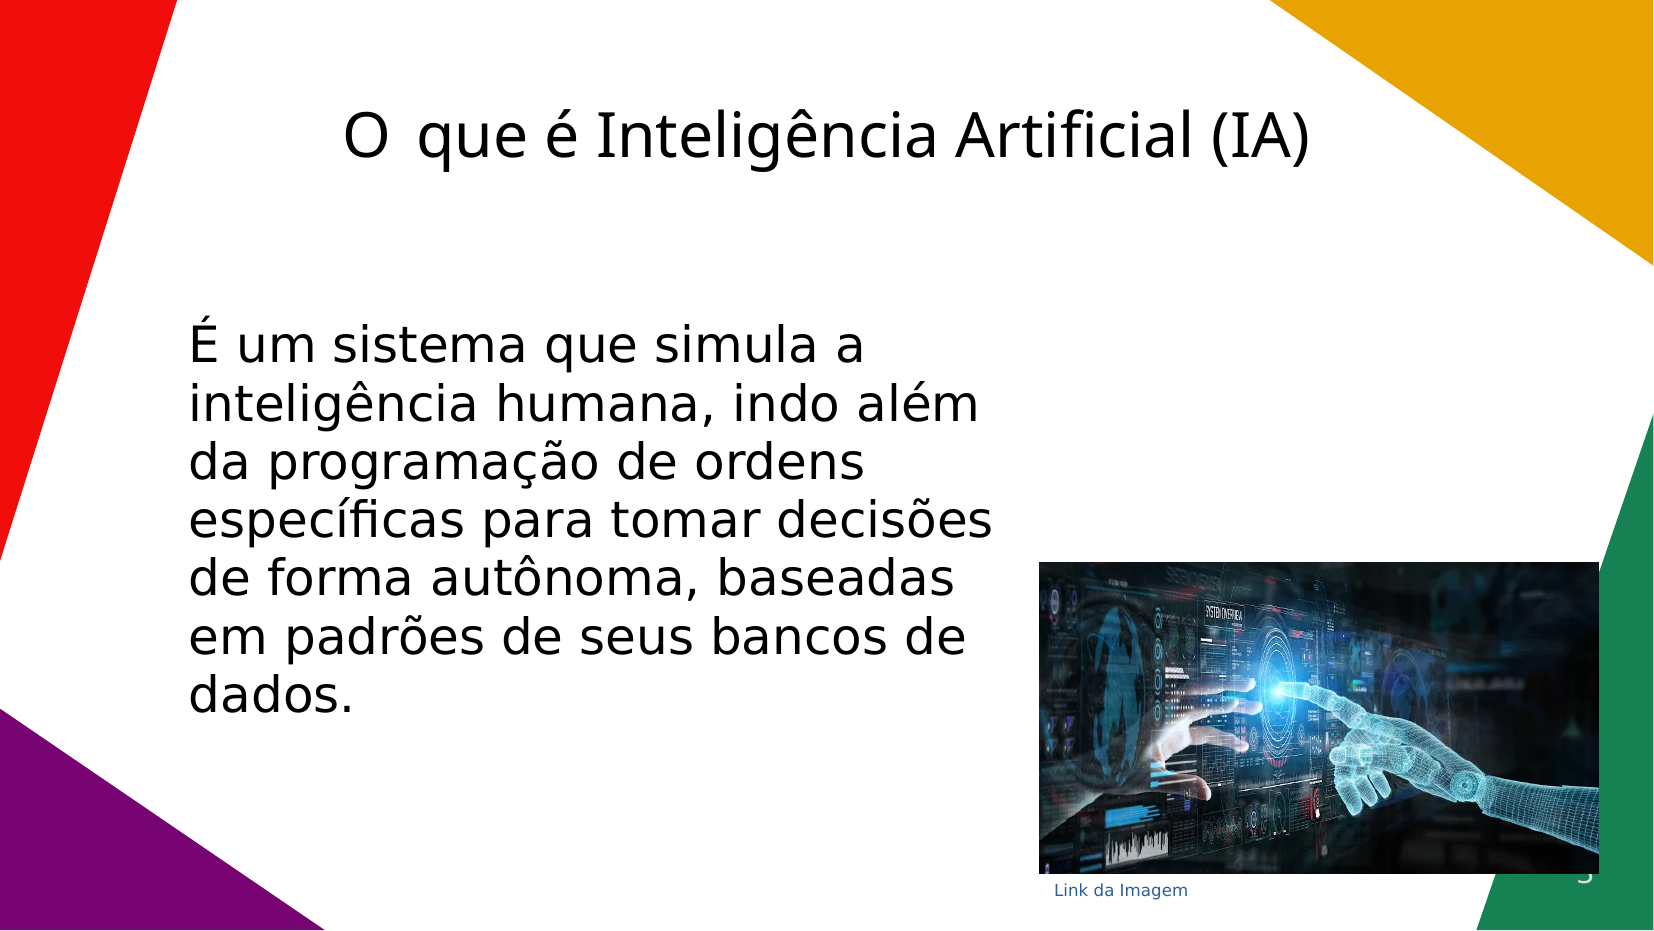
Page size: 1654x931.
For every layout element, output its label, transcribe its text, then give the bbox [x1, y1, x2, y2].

text_box Link da Imagem [1039, 873, 1212, 905]
list É um sistema que simula a inteligência humana, indo além da programação de ordens específicas para tomar decisões de forma autônoma, baseadas em padrões de seus bancos de dados. [118, 236, 1003, 827]
picture [1039, 562, 1599, 874]
title O que é Inteligência Artificial (IA) [118, 59, 1536, 207]
